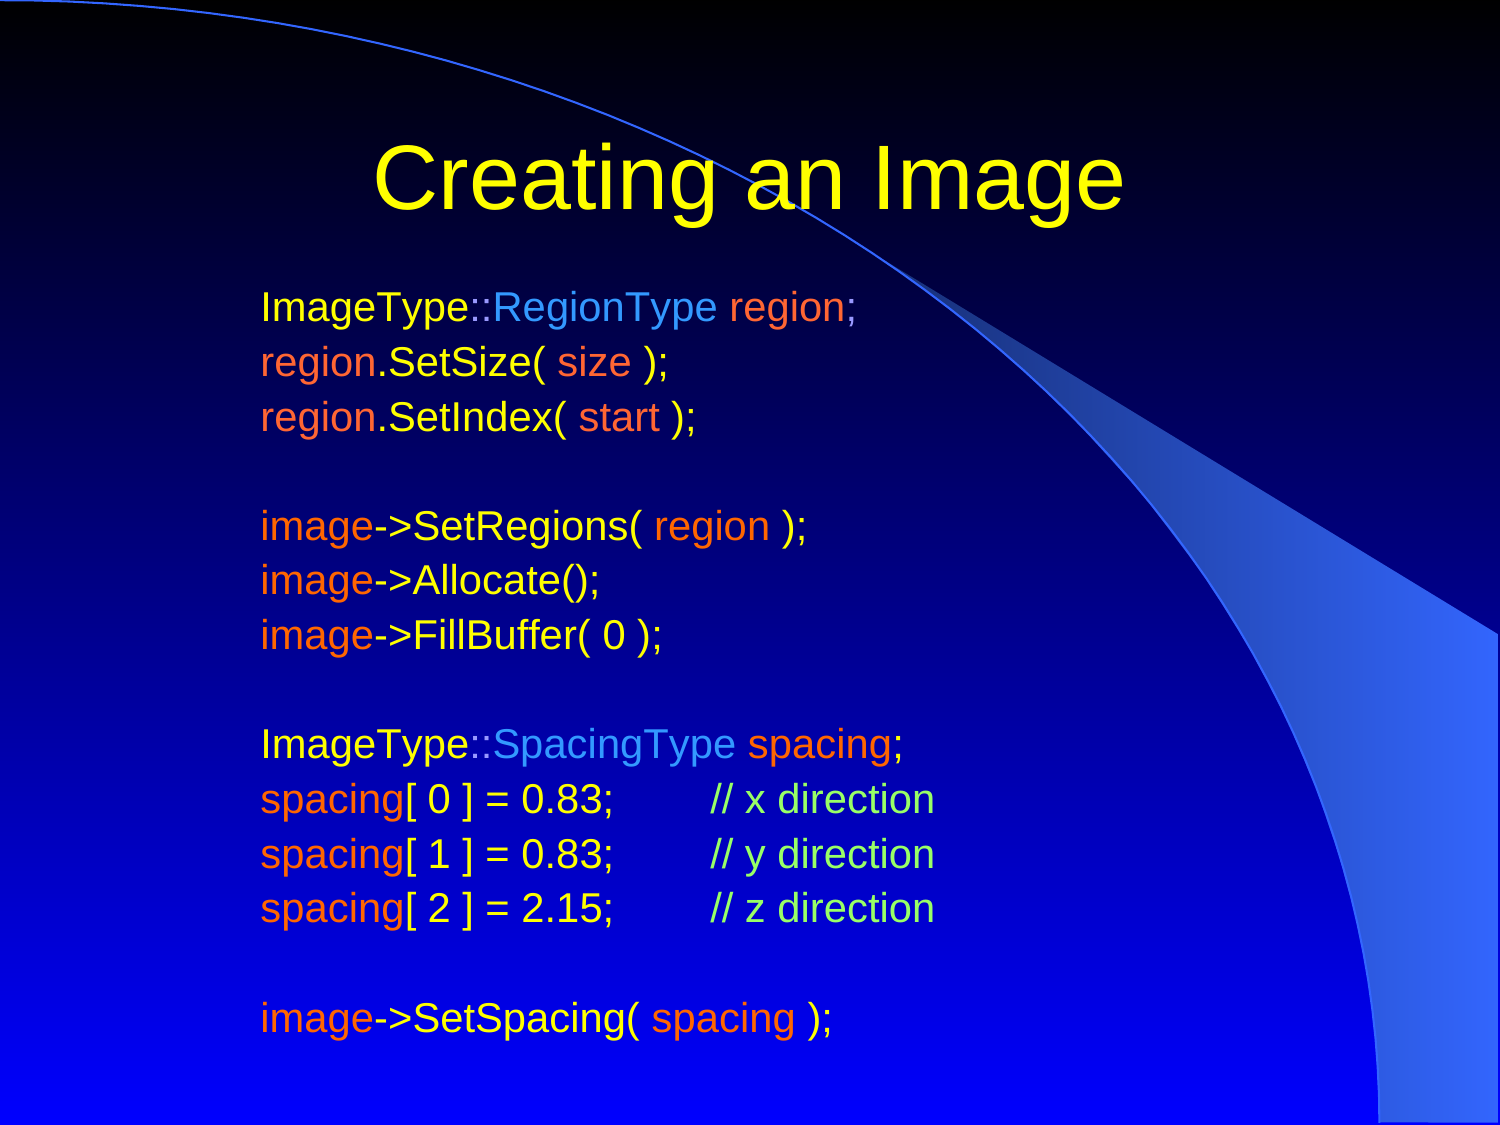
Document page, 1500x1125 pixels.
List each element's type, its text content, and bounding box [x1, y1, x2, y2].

text_box ImageType::RegionType region; region.SetSize( size ); region.SetIndex( start ); image->SetRegions( region ); image->Allocate(); image->FillBuffer( 0 ); ImageType::SpacingType spacing; spacing[ 0 ] = 0.83; // x direction spacing[ 1 ] = 0.83; // y direction spacing[ 2 ] = 2.15; // z direction image->SetSpacing( spacing ); [260, 287, 1063, 1041]
title Creating an Image [112, 87, 1388, 276]
